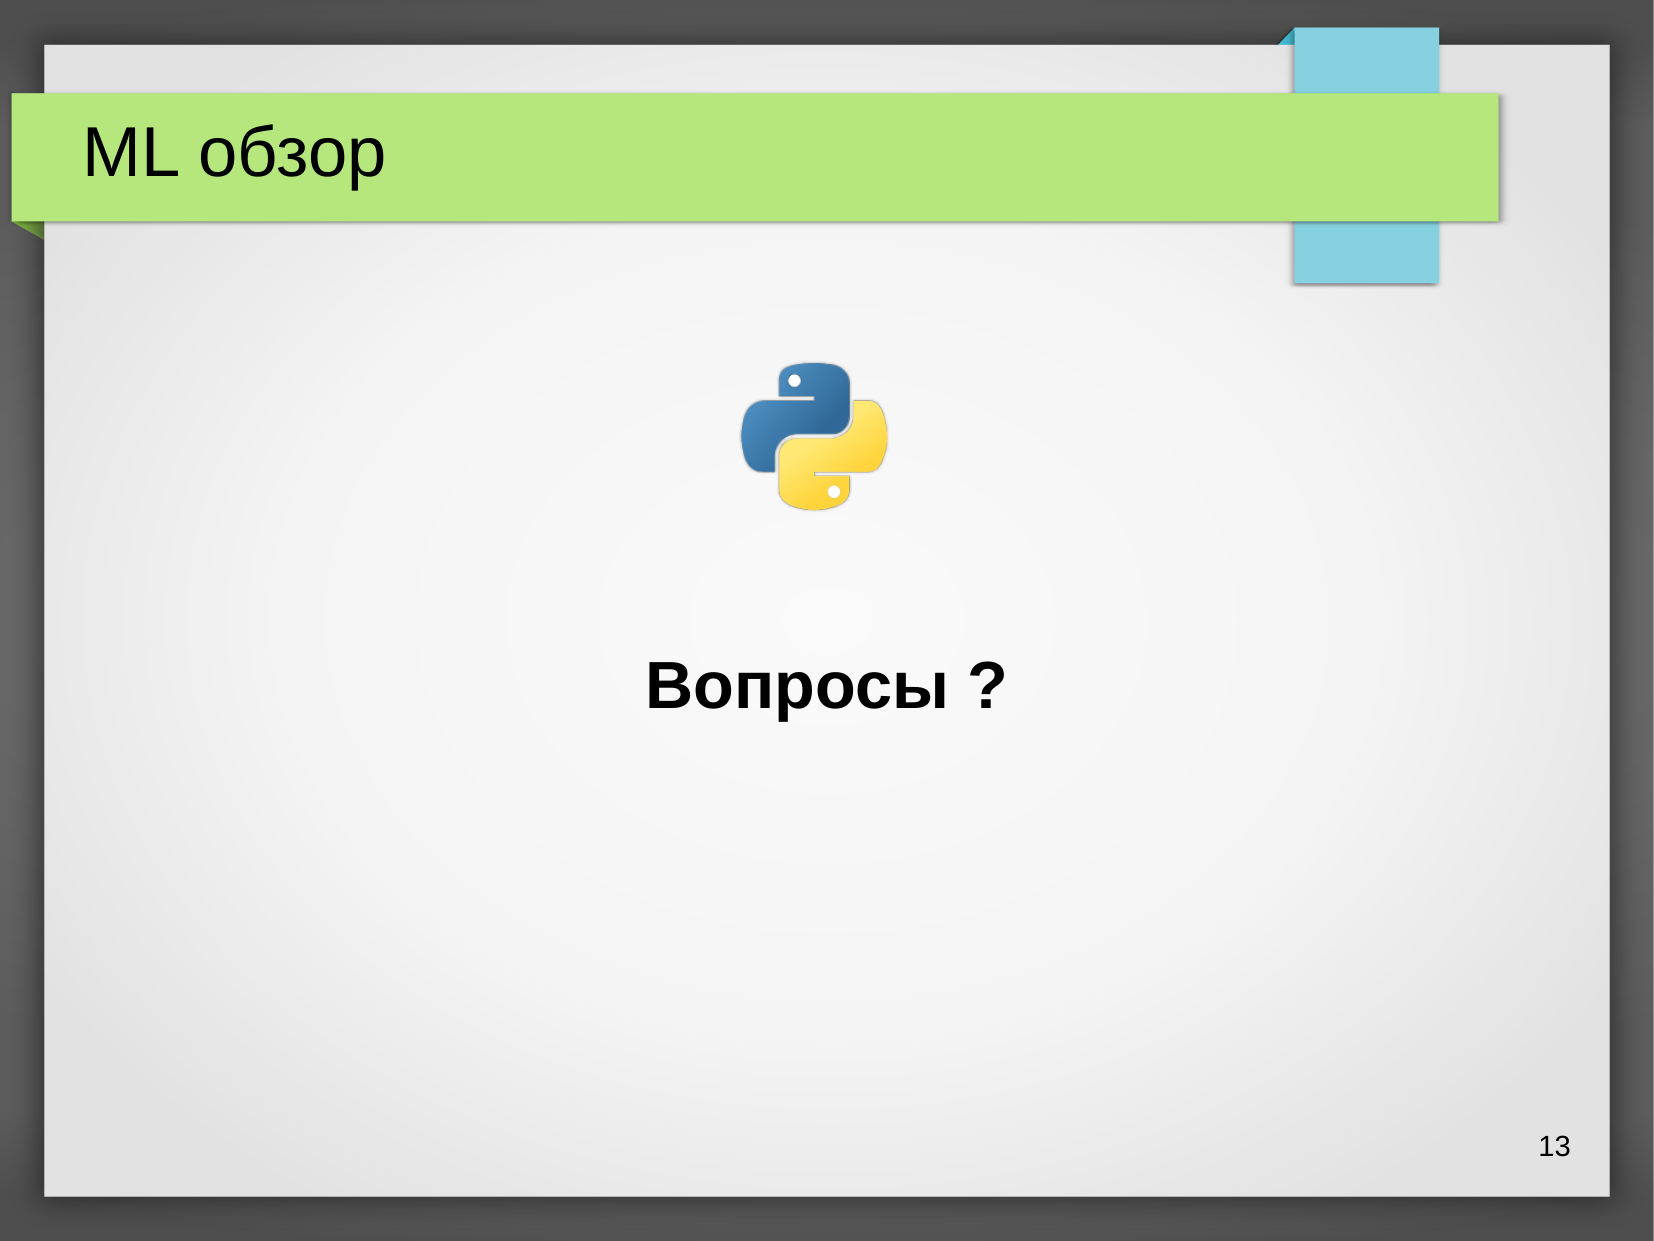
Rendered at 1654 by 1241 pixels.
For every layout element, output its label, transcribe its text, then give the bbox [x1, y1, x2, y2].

subtitle Вопросы ? [82, 236, 1571, 1134]
picture [0, 0, 1654, 1241]
title ML обзор [82, 116, 1406, 188]
